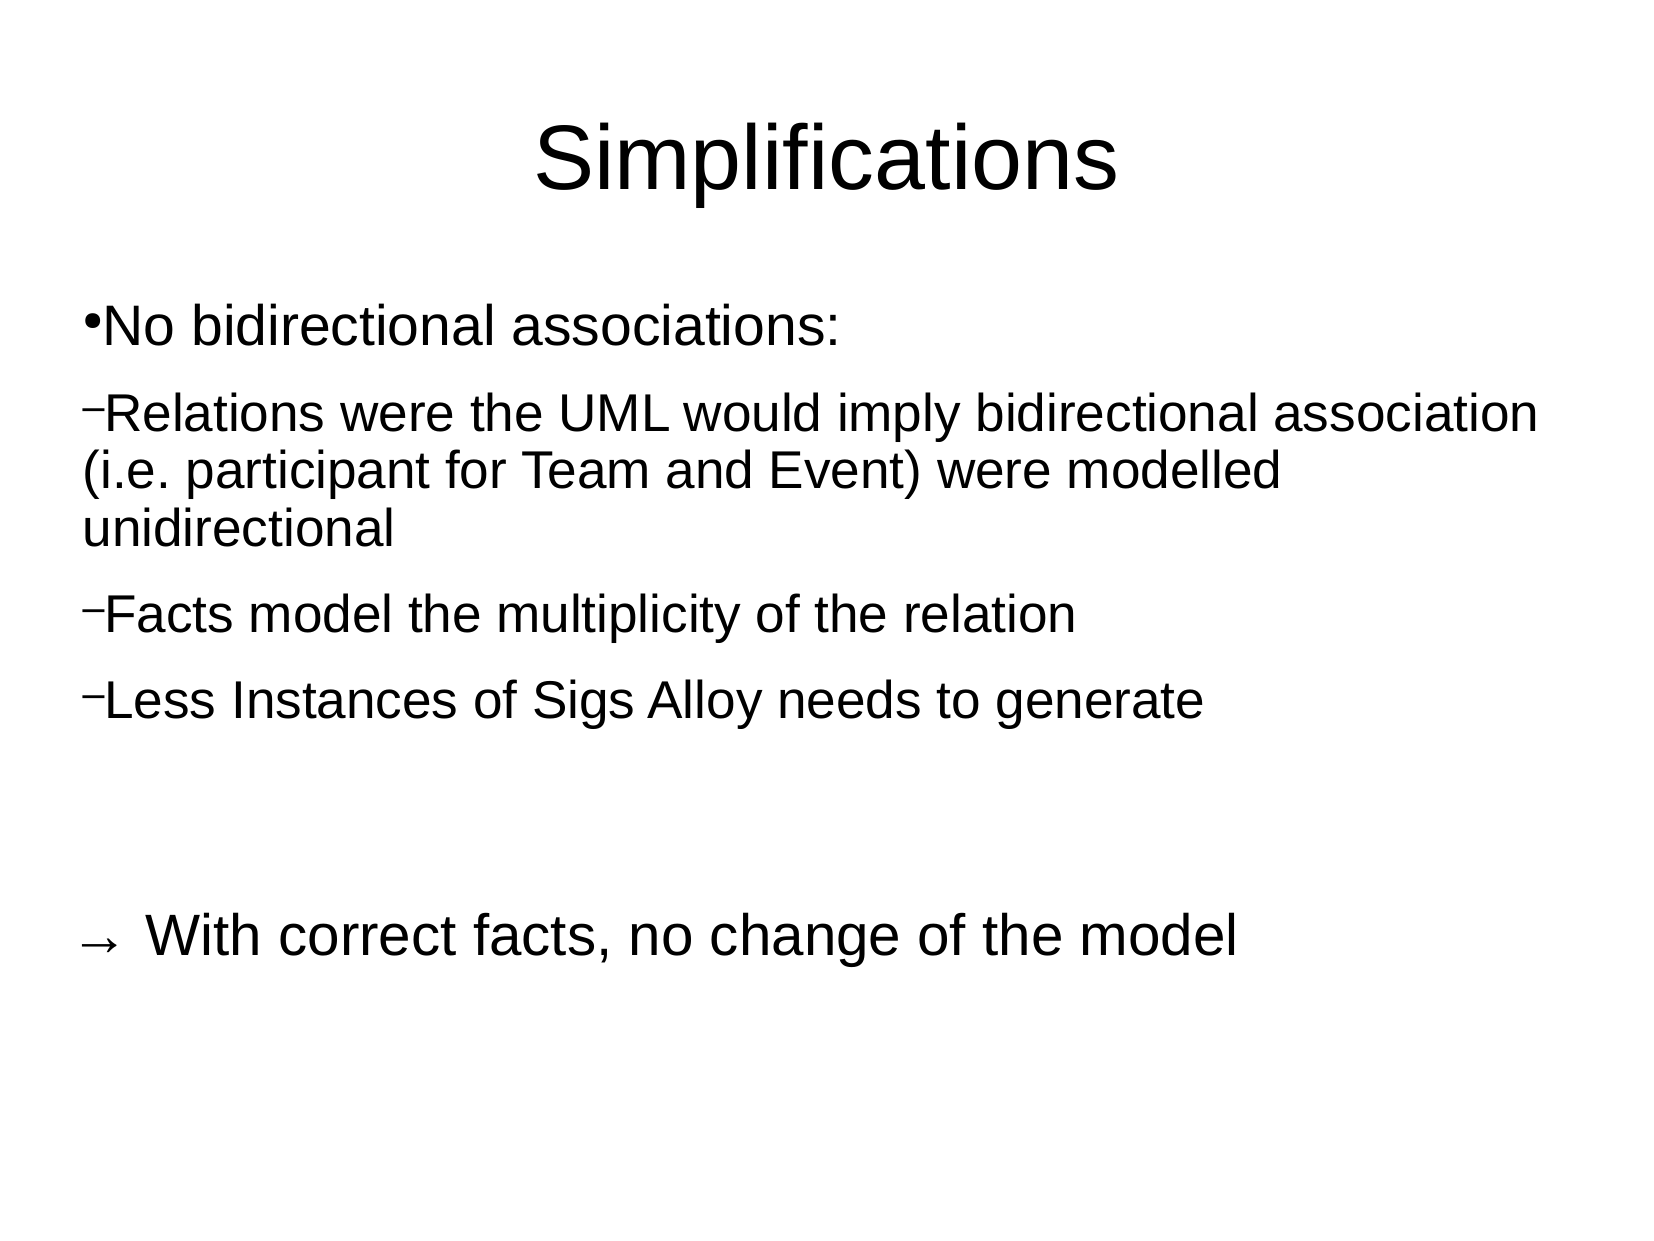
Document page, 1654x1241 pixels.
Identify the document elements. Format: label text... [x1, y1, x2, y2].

title Simplifications [82, 49, 1571, 257]
list No bidirectional associations: Relations were the UML would imply bidirectional association (i.e. participant for Team and Event) were modelled unidirectional Facts model the multiplicity of the relation Less Instances of Sigs Alloy needs to generate [82, 288, 1571, 733]
list → With correct facts, no change of the model [70, 897, 1559, 986]
